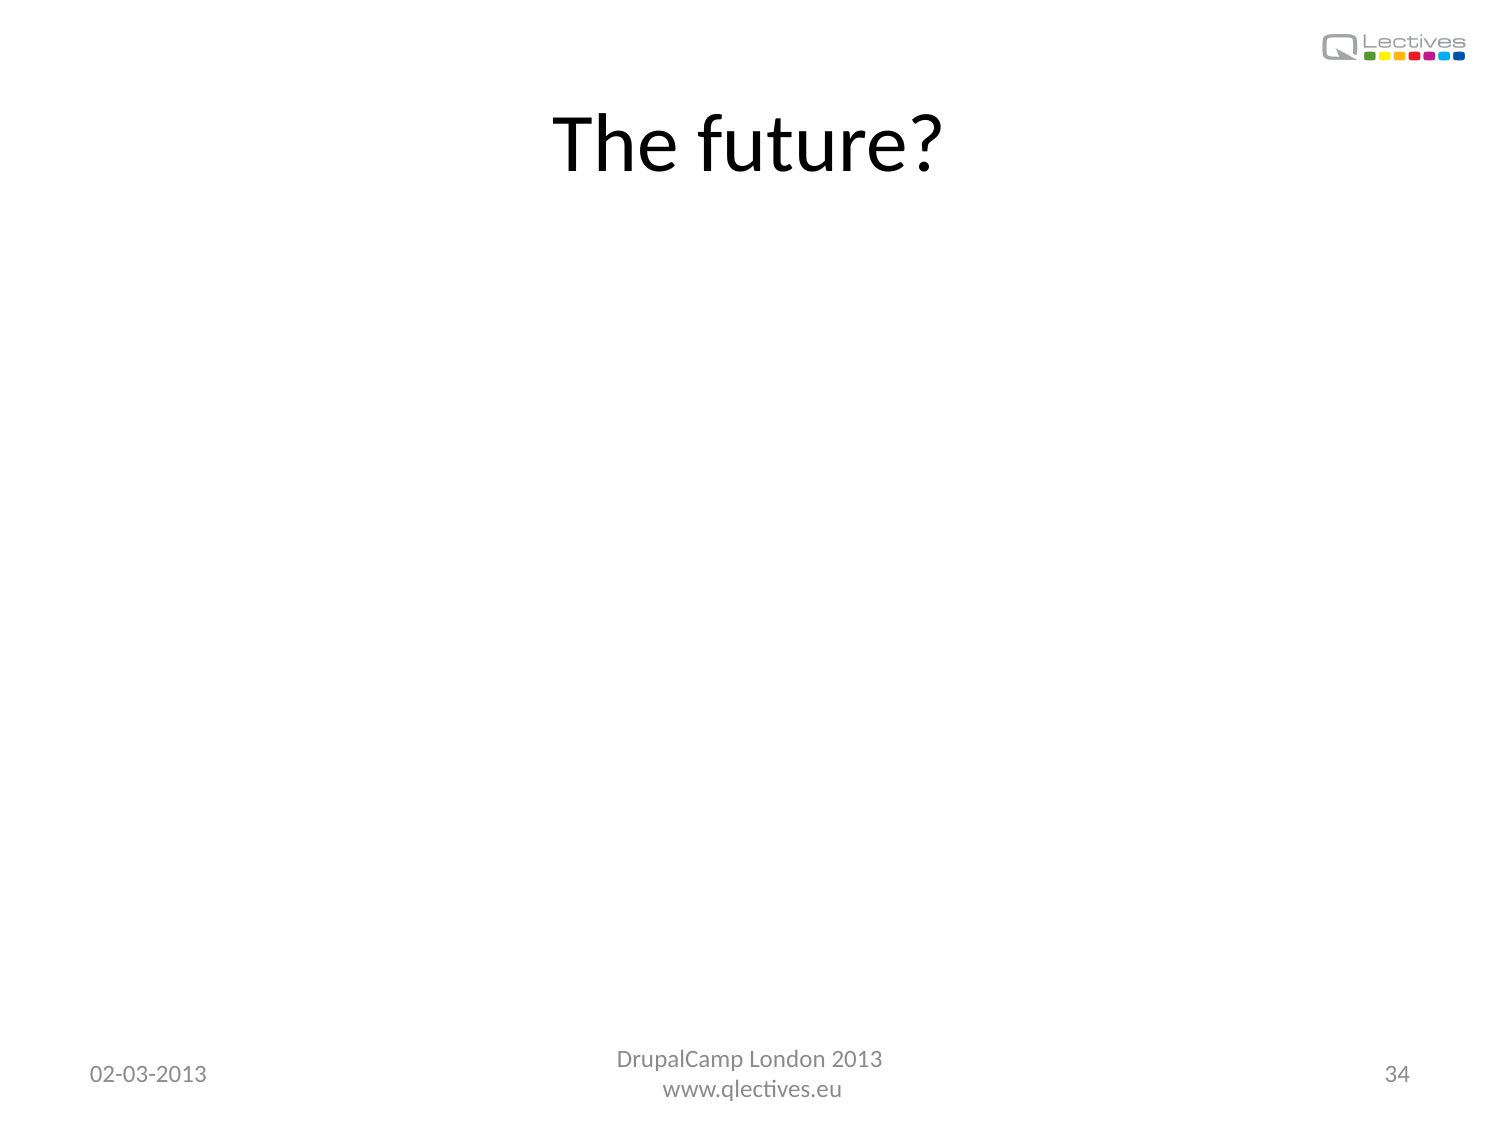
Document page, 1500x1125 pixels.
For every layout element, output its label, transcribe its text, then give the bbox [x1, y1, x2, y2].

text_box The future? [74, 44, 1425, 233]
text_box DrupalCamp London 2013 www.qlectives.eu [512, 1042, 988, 1103]
text_box 02-03-2013 [74, 1042, 425, 1103]
picture [1288, 9, 1500, 90]
text_box <number> [1074, 1042, 1425, 1103]
